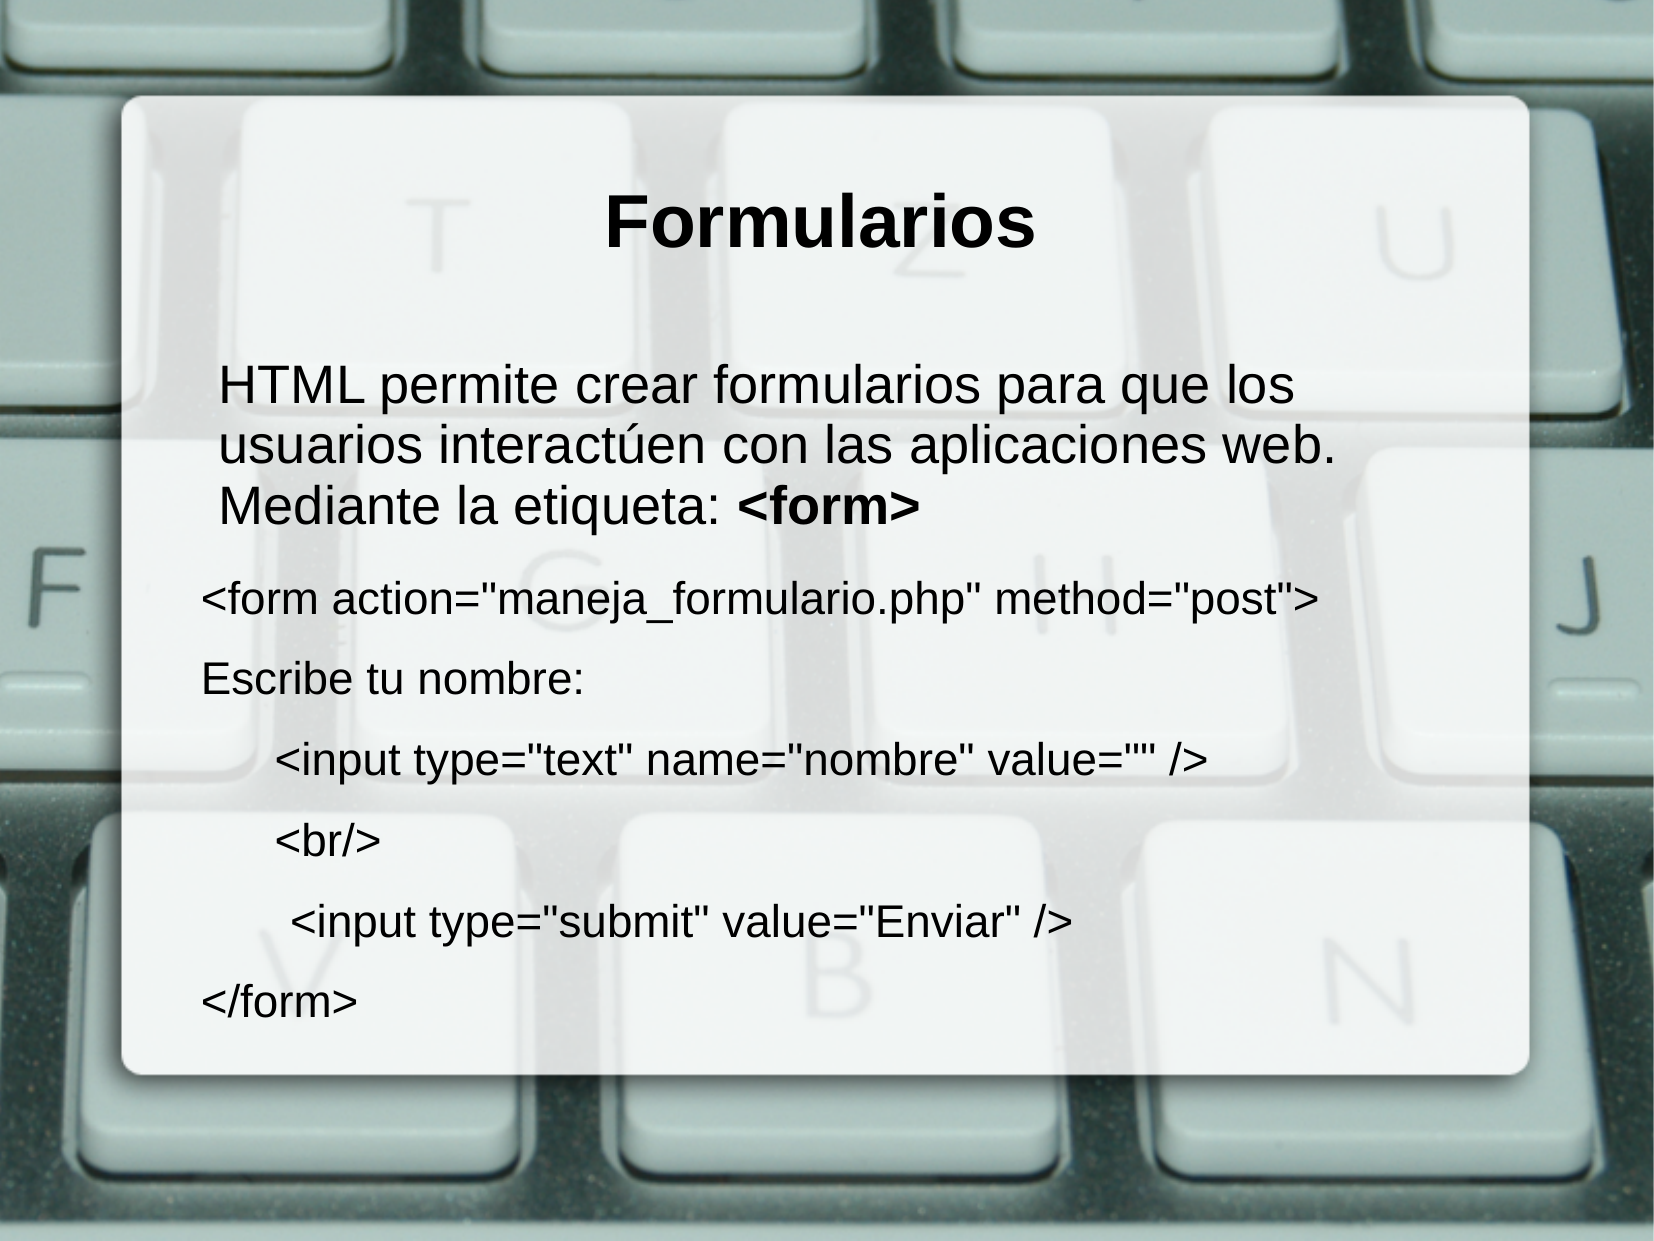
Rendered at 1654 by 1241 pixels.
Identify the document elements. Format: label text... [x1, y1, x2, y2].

picture [0, 0, 1654, 1241]
list <form action="maneja_formulario.php" method="post"> Escribe tu nombre: <input type="text" name="nombre" value="" /> <br/> <input type="submit" value="Enviar" /> </form> [129, 572, 1489, 1028]
title Formularios [135, 117, 1506, 325]
list HTML permite crear formularios para que los usuarios interactúen con las aplicaciones web. Mediante la etiqueta: <form> [147, 354, 1506, 1059]
